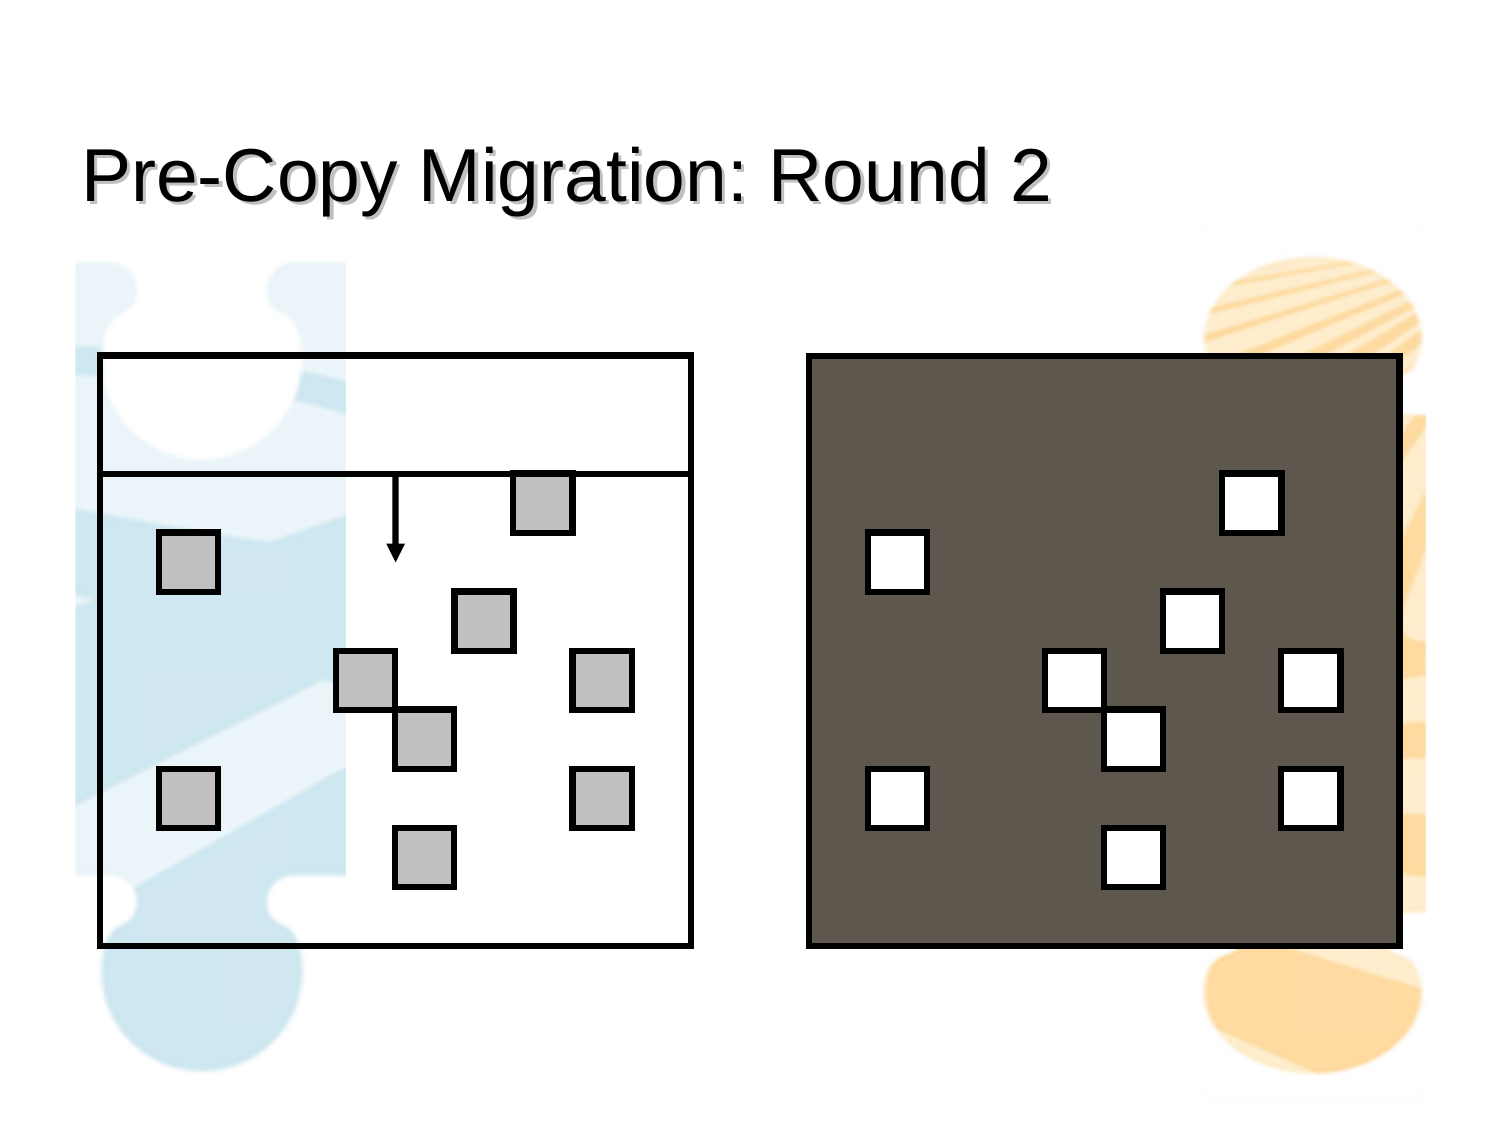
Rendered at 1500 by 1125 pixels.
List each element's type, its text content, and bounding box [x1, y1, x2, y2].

text_box [808, 355, 1400, 947]
text_box [572, 768, 632, 829]
text_box [159, 768, 219, 829]
text_box [454, 591, 514, 651]
text_box [159, 532, 219, 593]
picture [103, 359, 346, 471]
text_box [572, 650, 632, 711]
title Pre-Copy Migration: Round 2 [66, 37, 1342, 225]
picture [1200, 224, 1426, 1100]
text_box [395, 827, 455, 888]
picture [75, 237, 346, 1100]
picture [103, 477, 346, 943]
text_box [513, 477, 573, 533]
text_box [336, 650, 455, 769]
